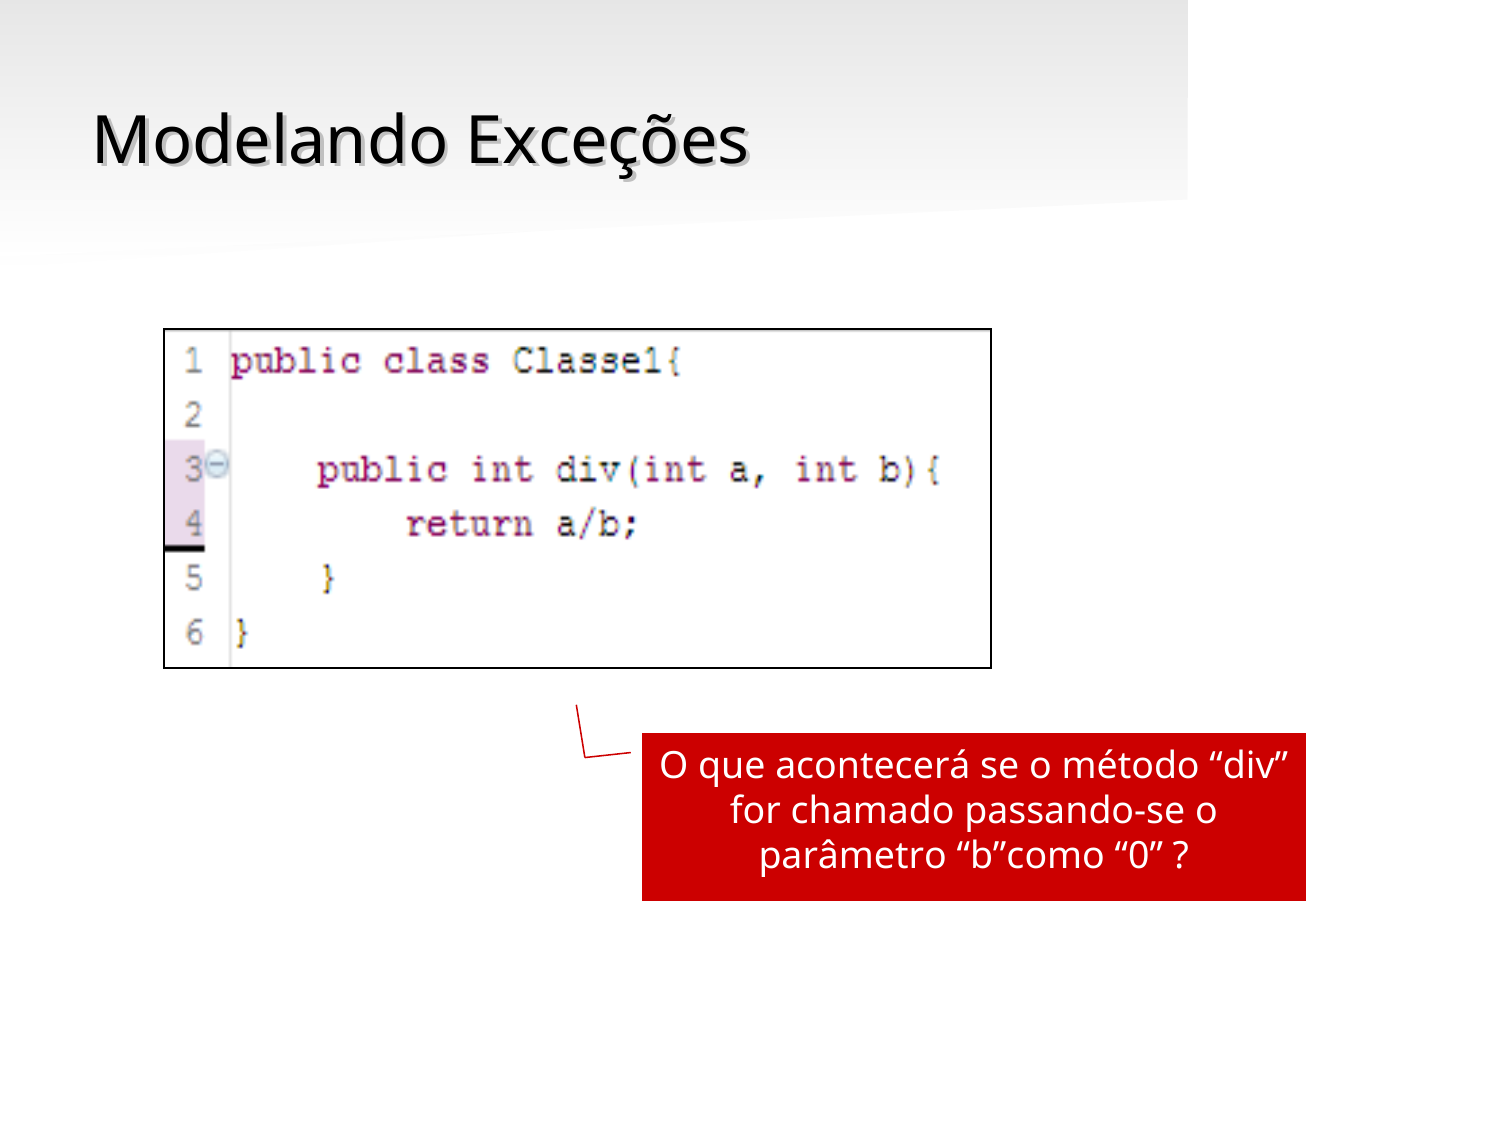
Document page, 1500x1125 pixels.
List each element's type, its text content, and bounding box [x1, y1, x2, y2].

text_box O que acontecerá se o método “div” for chamado passando-se o parâmetro “b”como “0” ? [643, 734, 1305, 900]
picture [165, 329, 991, 668]
title Modelando Exceções [76, 42, 1427, 231]
